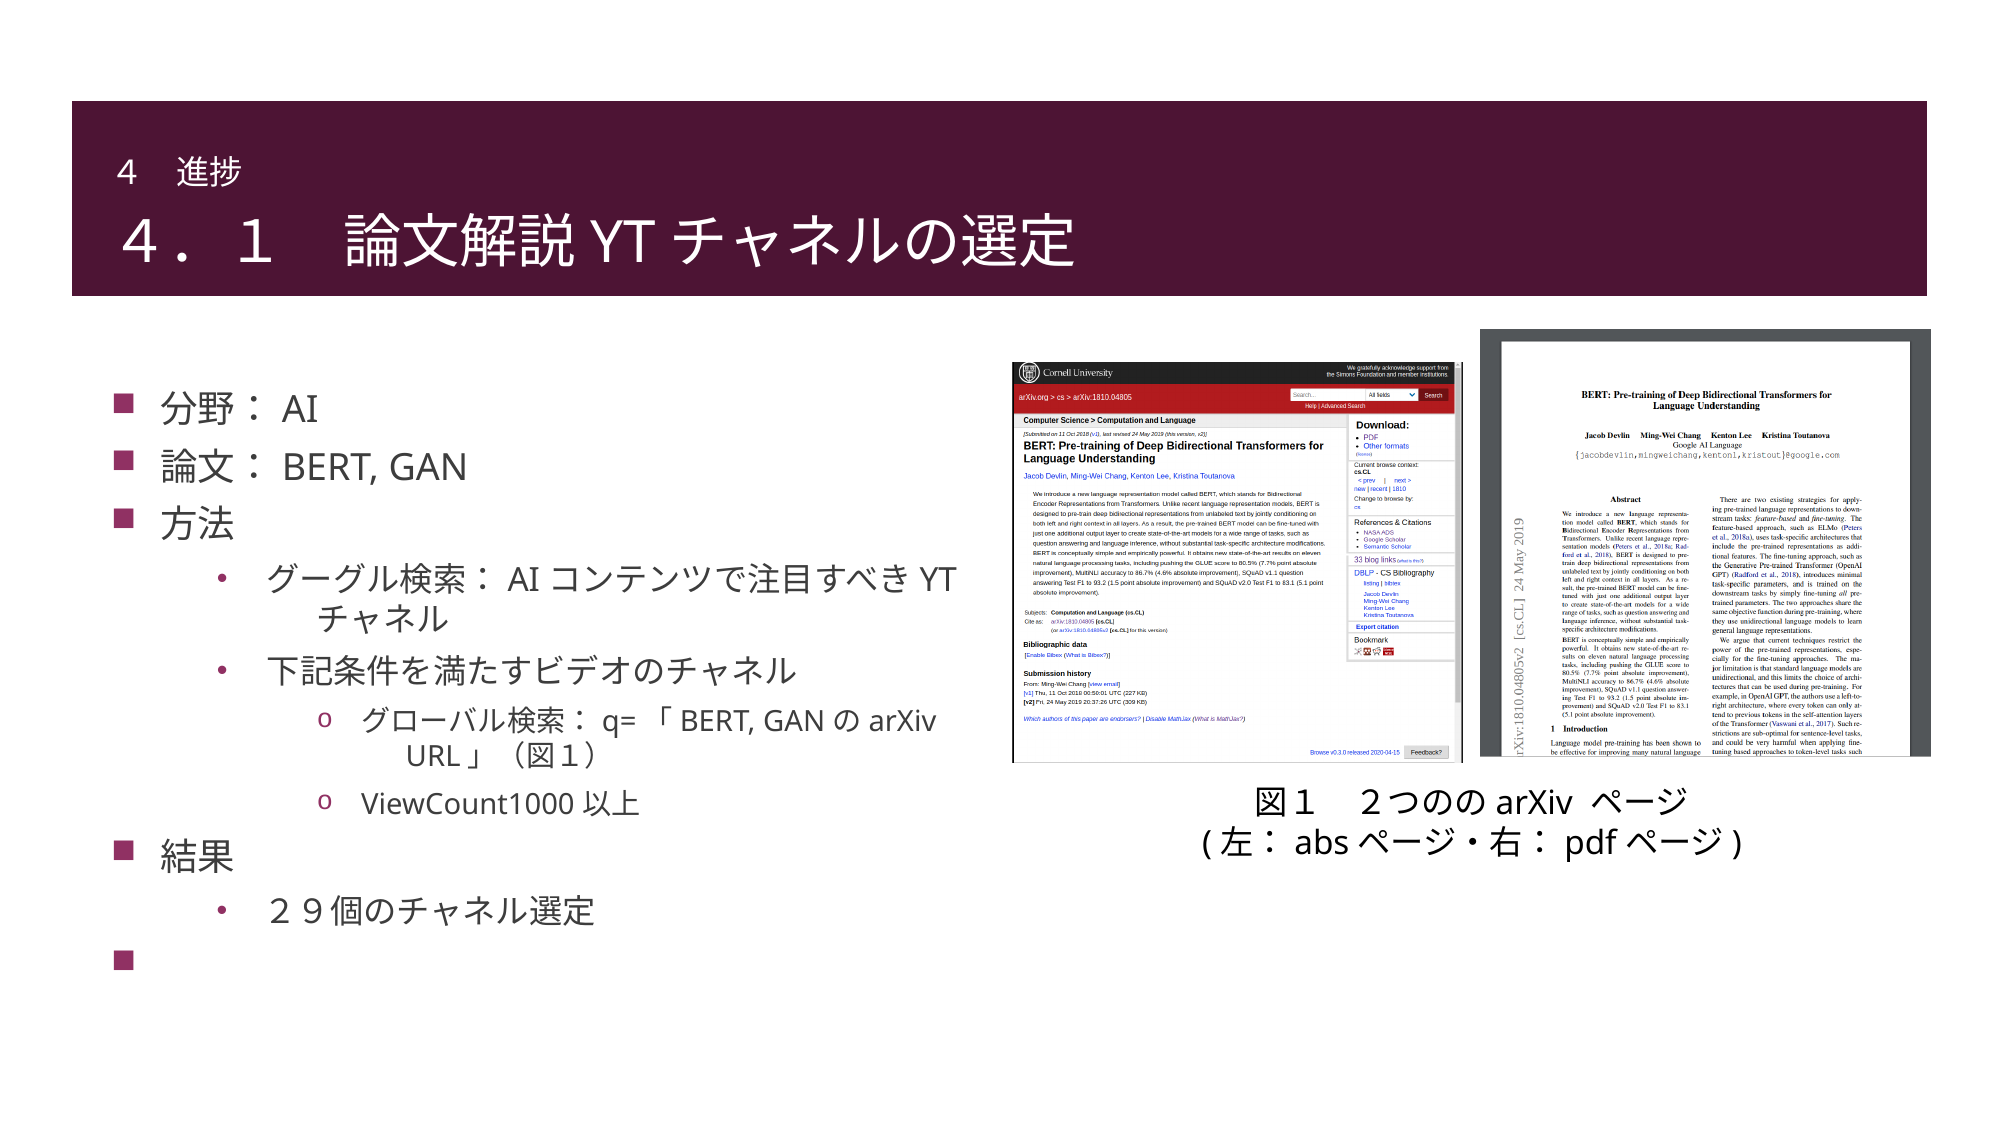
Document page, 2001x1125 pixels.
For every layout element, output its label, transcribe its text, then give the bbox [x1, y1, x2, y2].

list 分野：AI 論文：BERT, GAN 方法 グーグル検索：AIコンテンツで注目すべきYTチャネル 下記条件を満たすビデオのチャネル グローバル検索：q=「BERT, GANのarXiv URL」（図１） ViewCount1000以上 結果 ２９個のチャネル選定 [95, 310, 1001, 1063]
text_box 図１ ２つののarXiv ページ (左：absページ・右：pdfページ) [987, 773, 1957, 870]
picture [1012, 362, 1463, 763]
title ４．１ 論文解説YTチャネルの選定 [95, 199, 1905, 282]
picture [1480, 329, 1931, 758]
text_box ４ 進捗 [95, 114, 1905, 199]
